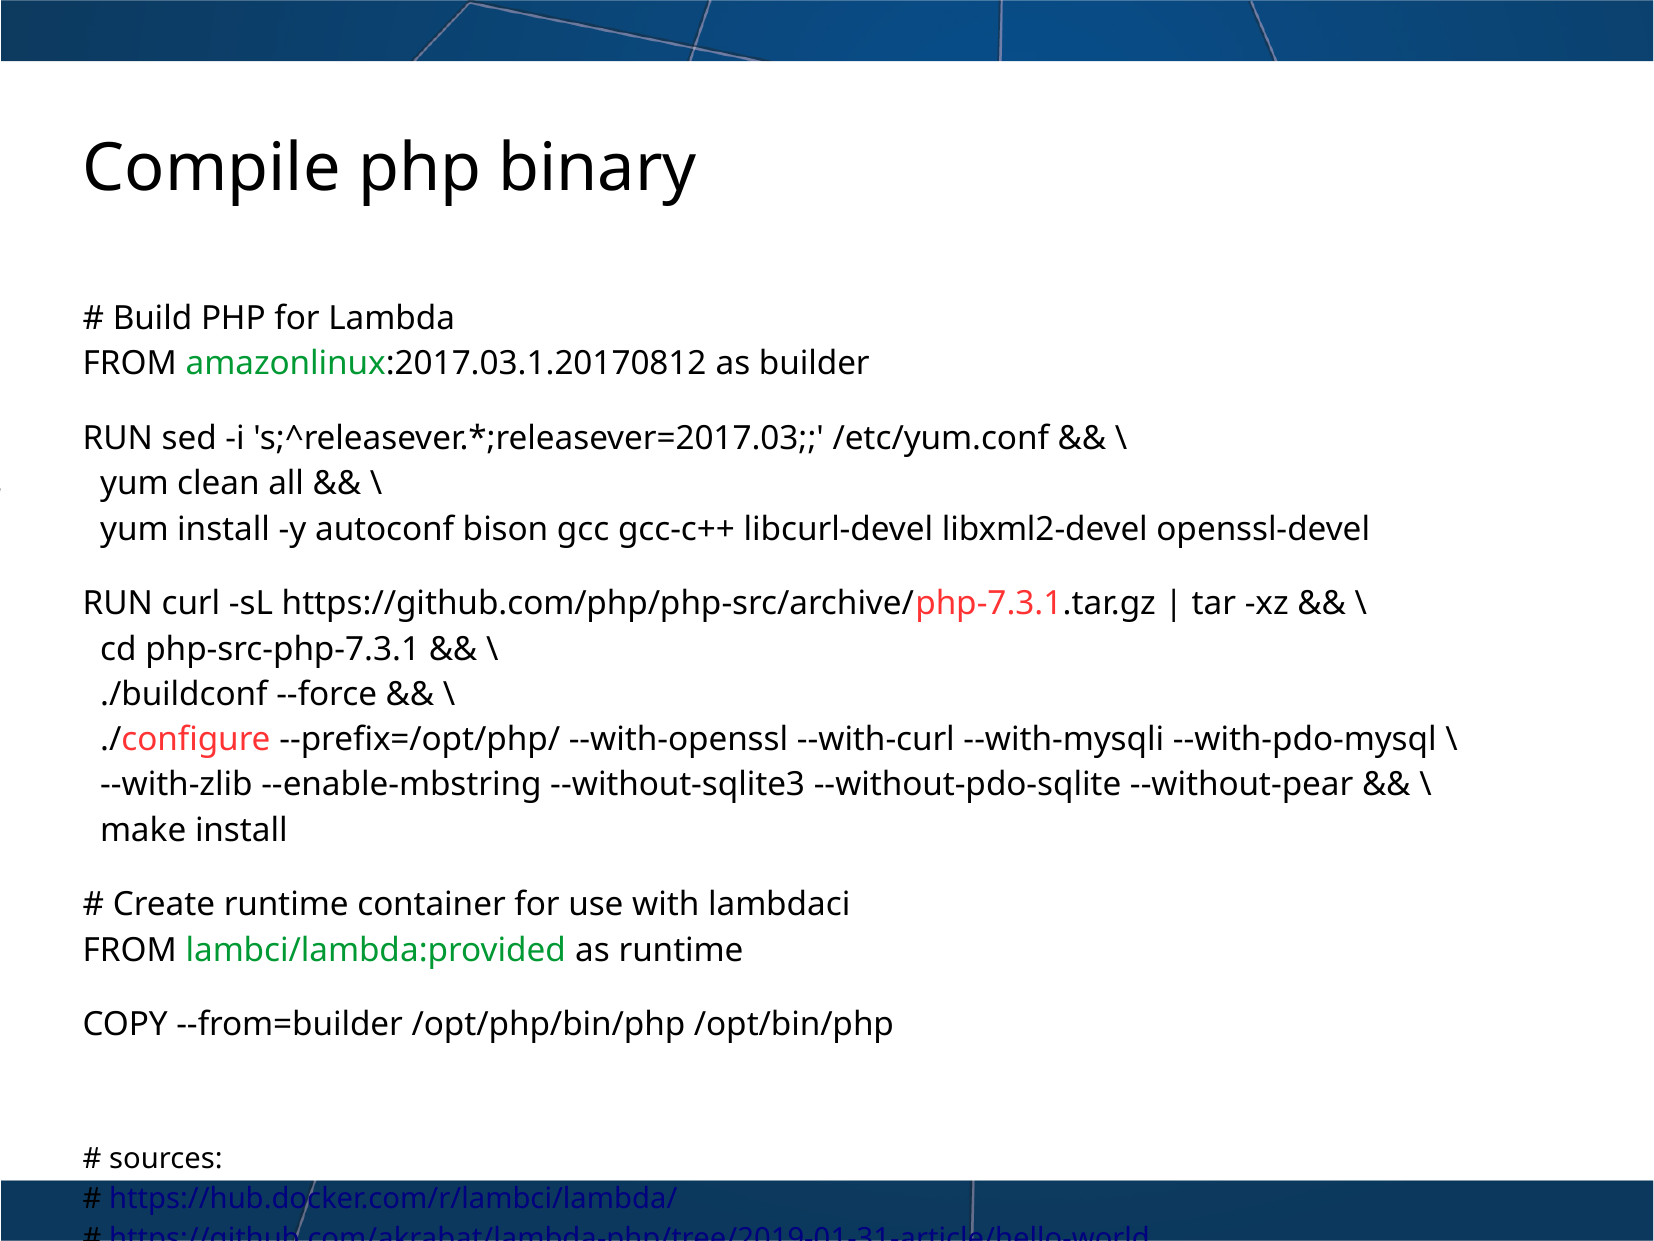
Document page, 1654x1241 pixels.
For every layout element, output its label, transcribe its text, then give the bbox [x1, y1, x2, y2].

picture [817, 1229, 826, 1241]
picture [791, 1229, 800, 1238]
picture [1017, 1234, 1025, 1239]
picture [532, 1234, 539, 1241]
picture [611, 1234, 620, 1241]
picture [114, 1234, 122, 1241]
picture [442, 1234, 451, 1241]
picture [713, 1234, 721, 1239]
picture [971, 1234, 979, 1239]
picture [213, 1234, 222, 1241]
picture [1000, 1234, 1008, 1241]
picture [354, 1234, 361, 1241]
picture [549, 1234, 558, 1241]
picture [344, 1234, 351, 1241]
picture [0, 0, 1654, 1241]
picture [250, 1234, 258, 1241]
picture [153, 1234, 162, 1241]
picture [697, 1234, 705, 1239]
title Compile php binary [82, 68, 1571, 248]
picture [1135, 1234, 1144, 1241]
list # Build PHP for Lambda FROM amazonlinux:2017.03.1.20170812 as builder RUN sed -i 's;^releasever.*;releasever=2017.03;;' /etc/yum.conf && \ yum clean all && \ yum install -y autoconf bison gcc gcc-c++ libcurl-devel libxml2-devel openssl-devel RUN curl -sL https://github.com/php/php-src/archive/php-7.3.1.tar.gz | tar -xz && \ cd php-src-php-7.3.1 && \ ./buildconf --force && \ ./configure --prefix=/opt/php/ --with-openssl --with-curl --with-mysqli --with-pdo-mysql \ --with-zlib --enable-mbstring --without-sqlite3 --without-pdo-sqlite --without-pear && \ make install # Create runtime container for use with lambdaci FROM lambci/lambda:provided as runtime COPY --from=builder /opt/php/bin/php /opt/bin/php # sources: # https://hub.docker.com/r/lambci/lambda/ # https://github.com/akrabat/lambda-php/tree/2019-01-31-article/hello-world [82, 248, 1571, 1163]
picture [325, 1234, 334, 1241]
picture [647, 1234, 656, 1241]
picture [629, 1234, 637, 1241]
picture [522, 1234, 529, 1241]
picture [1098, 1234, 1107, 1241]
picture [286, 1234, 295, 1241]
picture [758, 1229, 767, 1241]
picture [132, 1234, 140, 1241]
picture [566, 1234, 575, 1241]
picture [1048, 1234, 1057, 1241]
